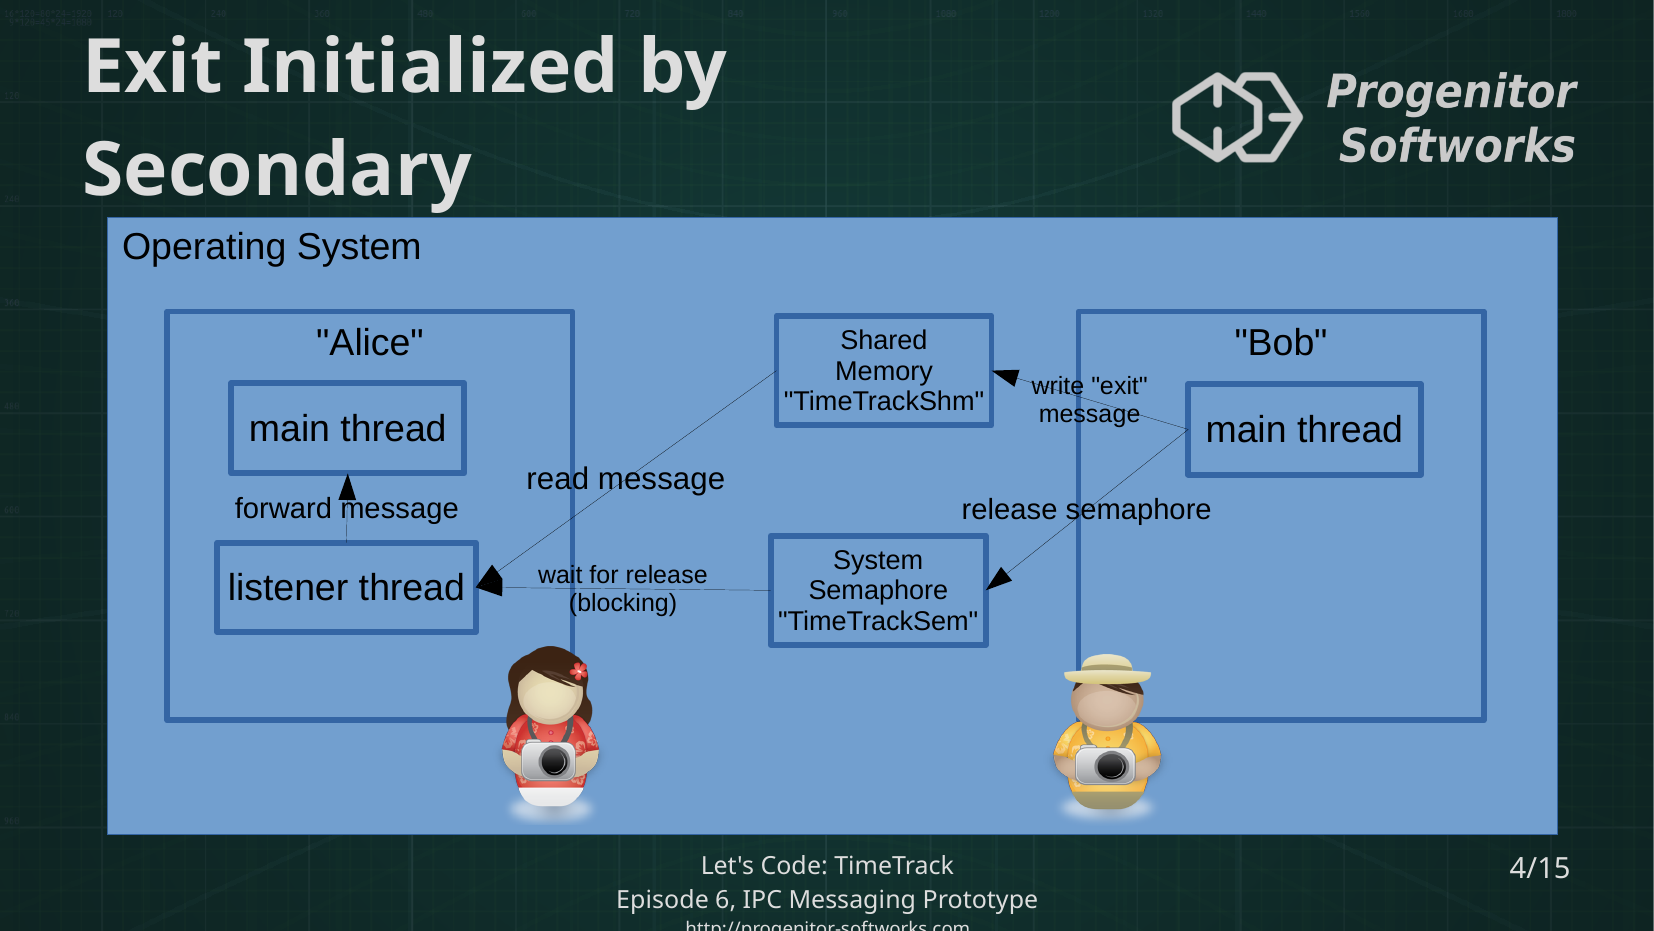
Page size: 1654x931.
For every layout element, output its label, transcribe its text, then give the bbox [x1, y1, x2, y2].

text_box listener thread [217, 542, 476, 633]
text_box "Alice" [499, 519, 573, 588]
text_box Operating System [107, 217, 1558, 835]
picture [0, 0, 1654, 931]
text_box Shared Memory "TimeTrackShm" [776, 316, 992, 426]
text_box main thread [1188, 384, 1421, 475]
title Exit Initialized by Secondary [82, 37, 1133, 193]
text_box main thread [231, 382, 465, 474]
text_box "Bob" [1078, 311, 1484, 721]
text_box "Bob" [1078, 397, 1186, 516]
text_box System Semaphore "TimeTrackSem" [770, 535, 986, 645]
text_box "Alice" [167, 311, 573, 721]
